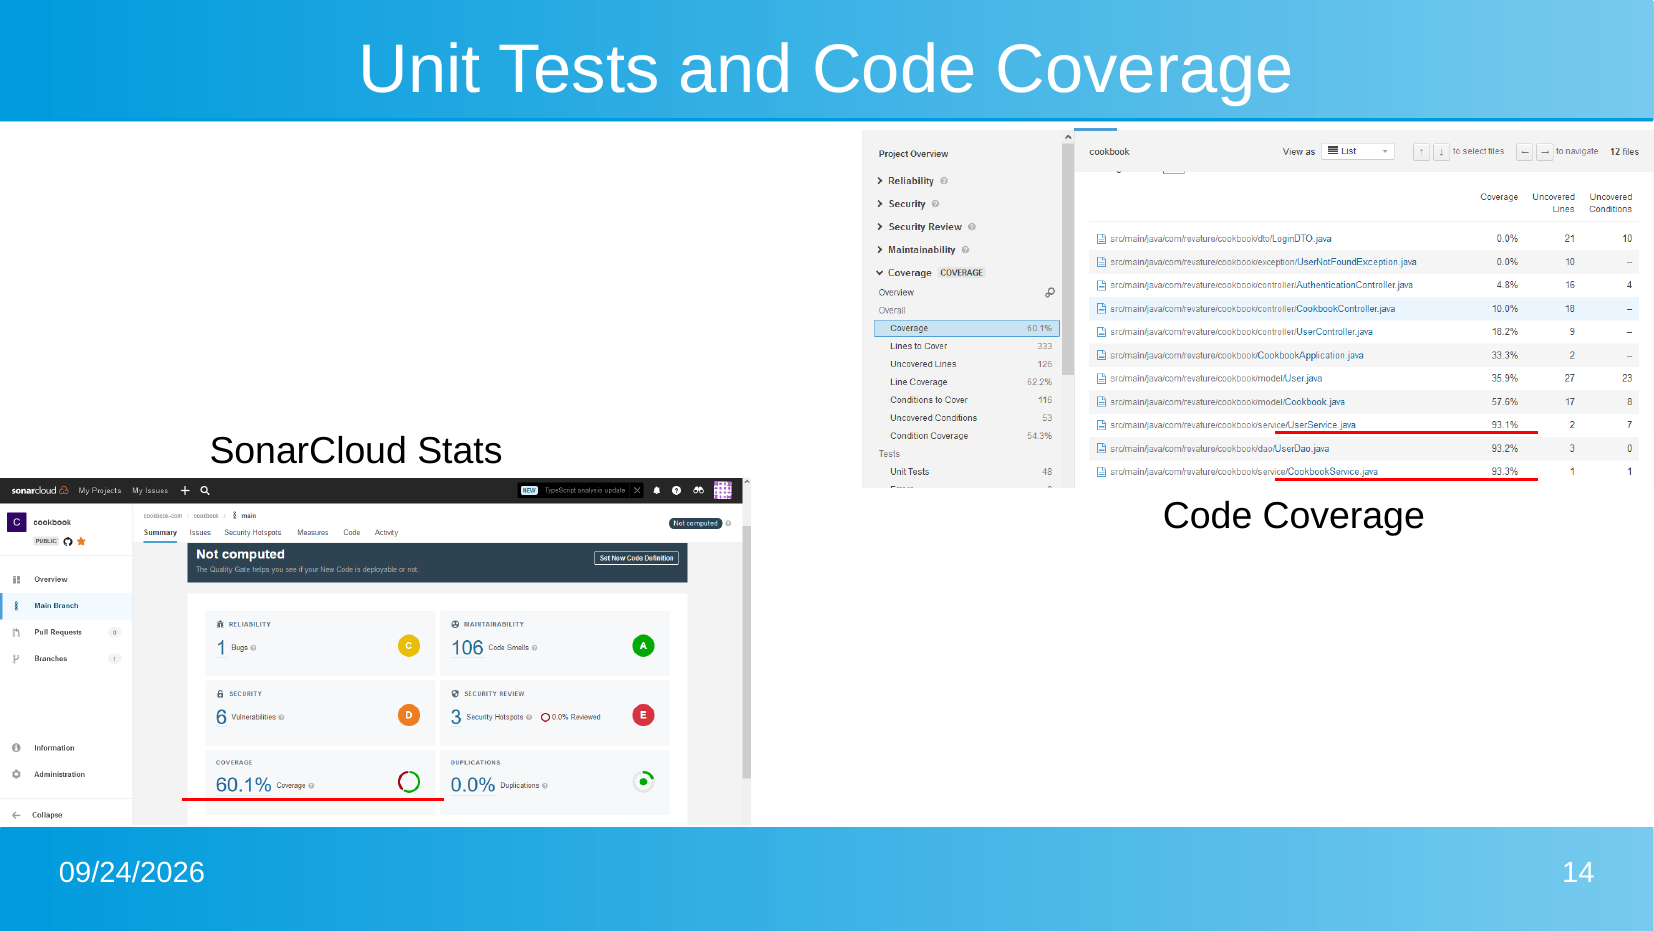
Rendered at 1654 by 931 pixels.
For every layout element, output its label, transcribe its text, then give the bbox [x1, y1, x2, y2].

text_box SonarCloud Stats [112, 422, 601, 479]
picture [0, 478, 751, 826]
text_box Code Coverage [1050, 487, 1538, 545]
picture [862, 128, 1654, 488]
title Unit Tests and Code Coverage [59, 29, 1595, 108]
